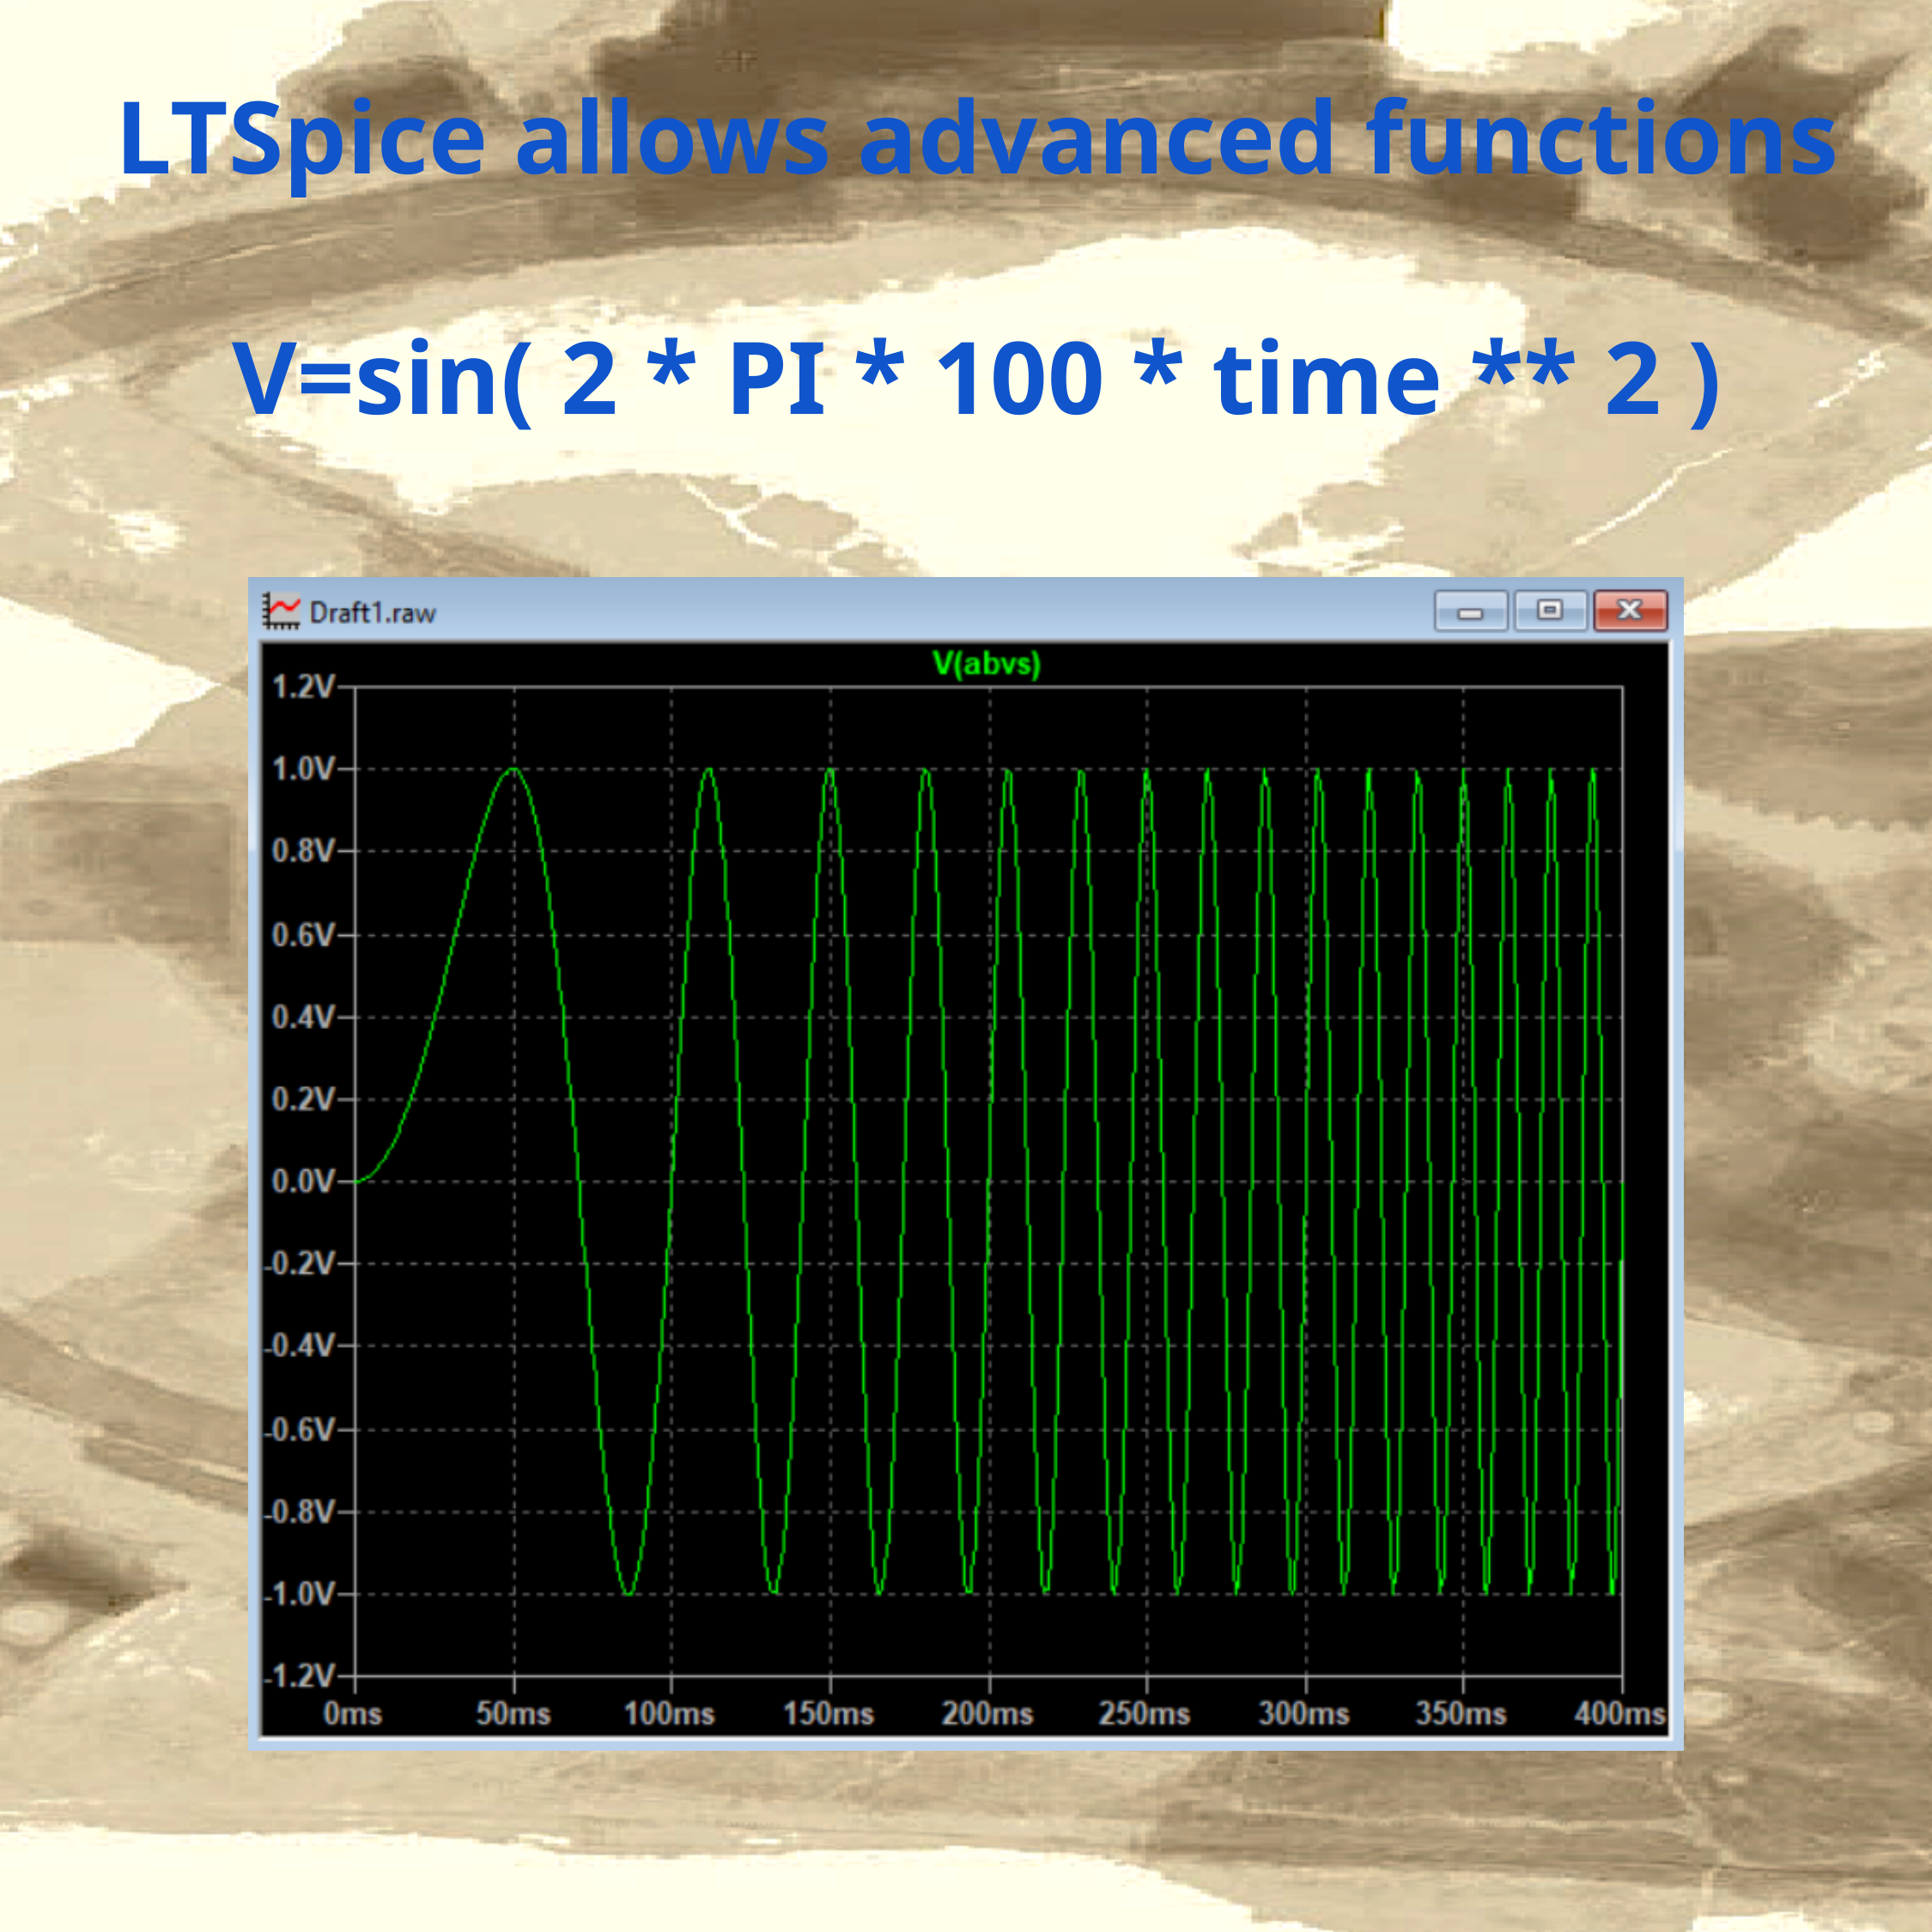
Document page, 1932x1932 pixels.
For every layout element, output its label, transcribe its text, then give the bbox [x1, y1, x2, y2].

text_box LTSpice allows advanced functions V=sin( 2 * PI * 100 * time ** 2 ) [71, 60, 1884, 372]
picture [0, 0, 1932, 1932]
